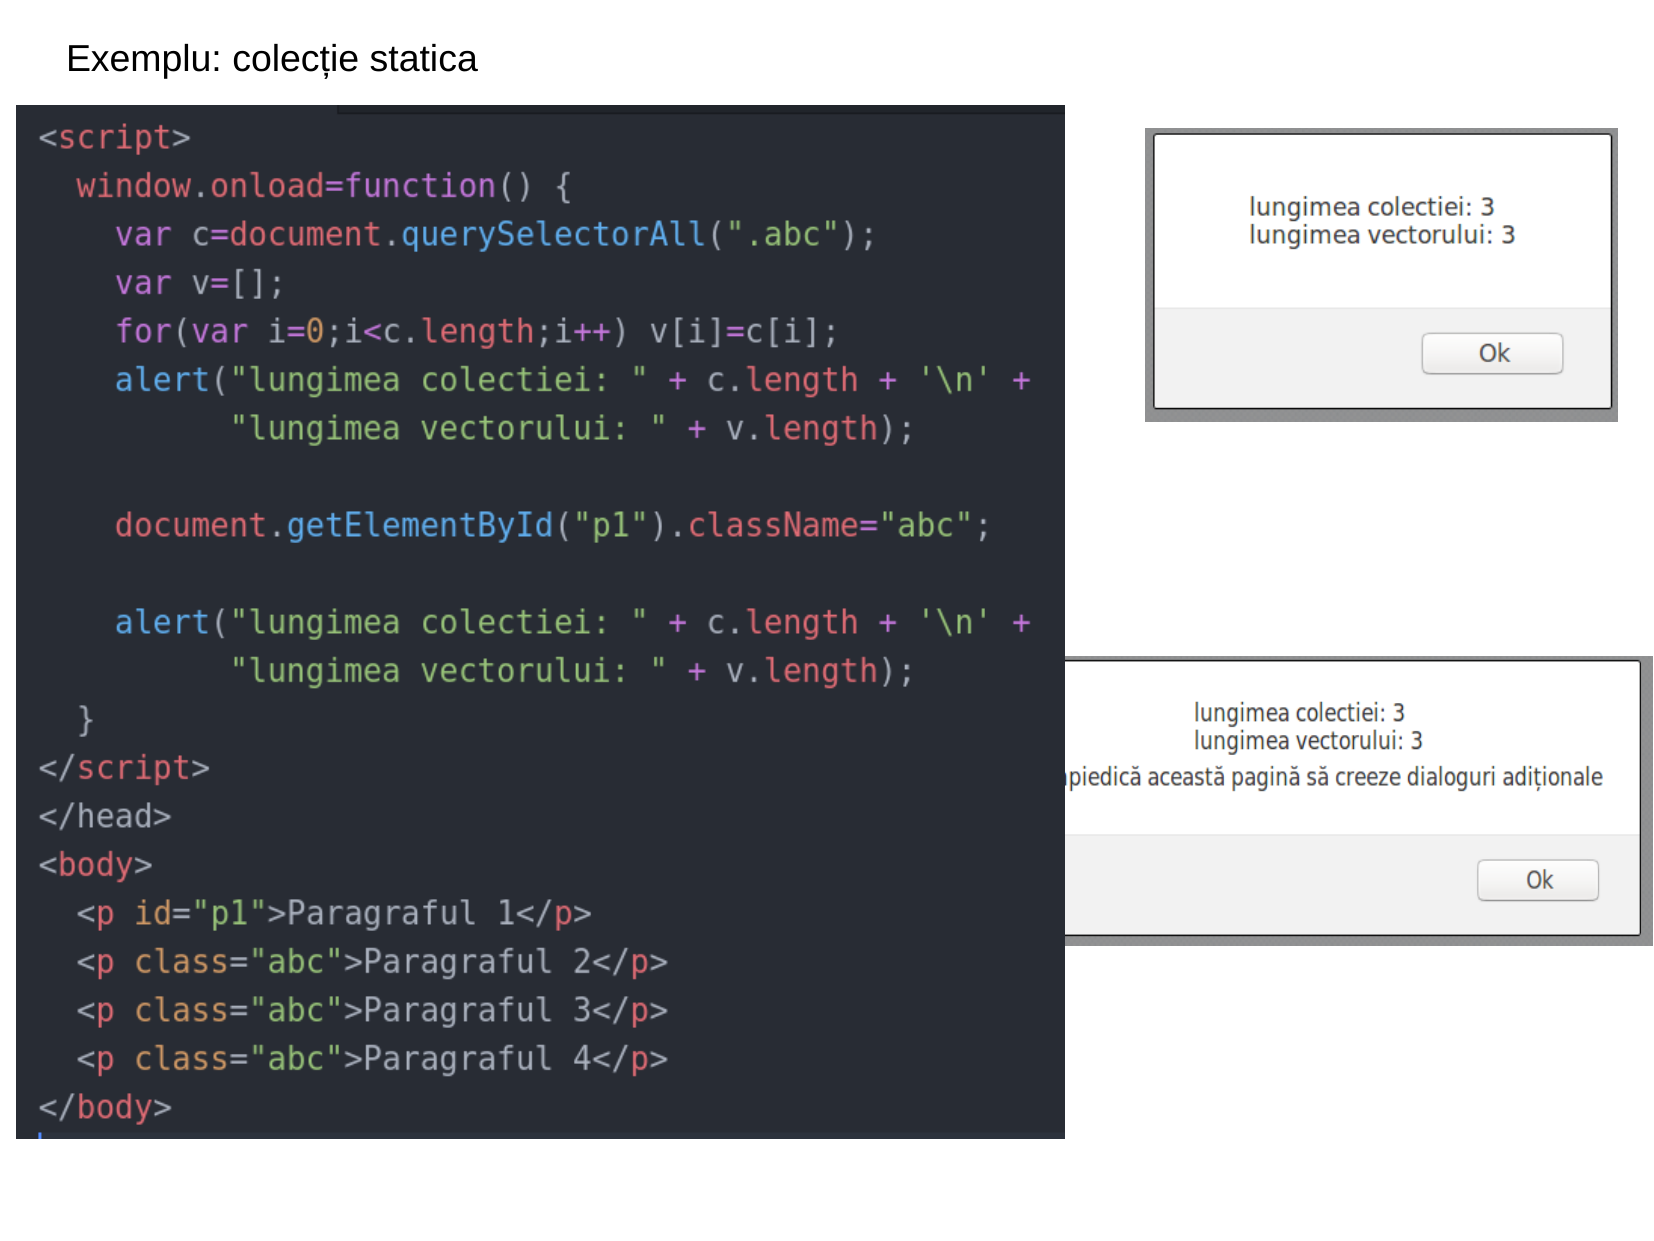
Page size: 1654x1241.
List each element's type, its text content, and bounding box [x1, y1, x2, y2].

text_box Exemplu: colecție statica [51, 30, 493, 87]
picture [1145, 128, 1618, 422]
picture [16, 105, 1653, 1139]
